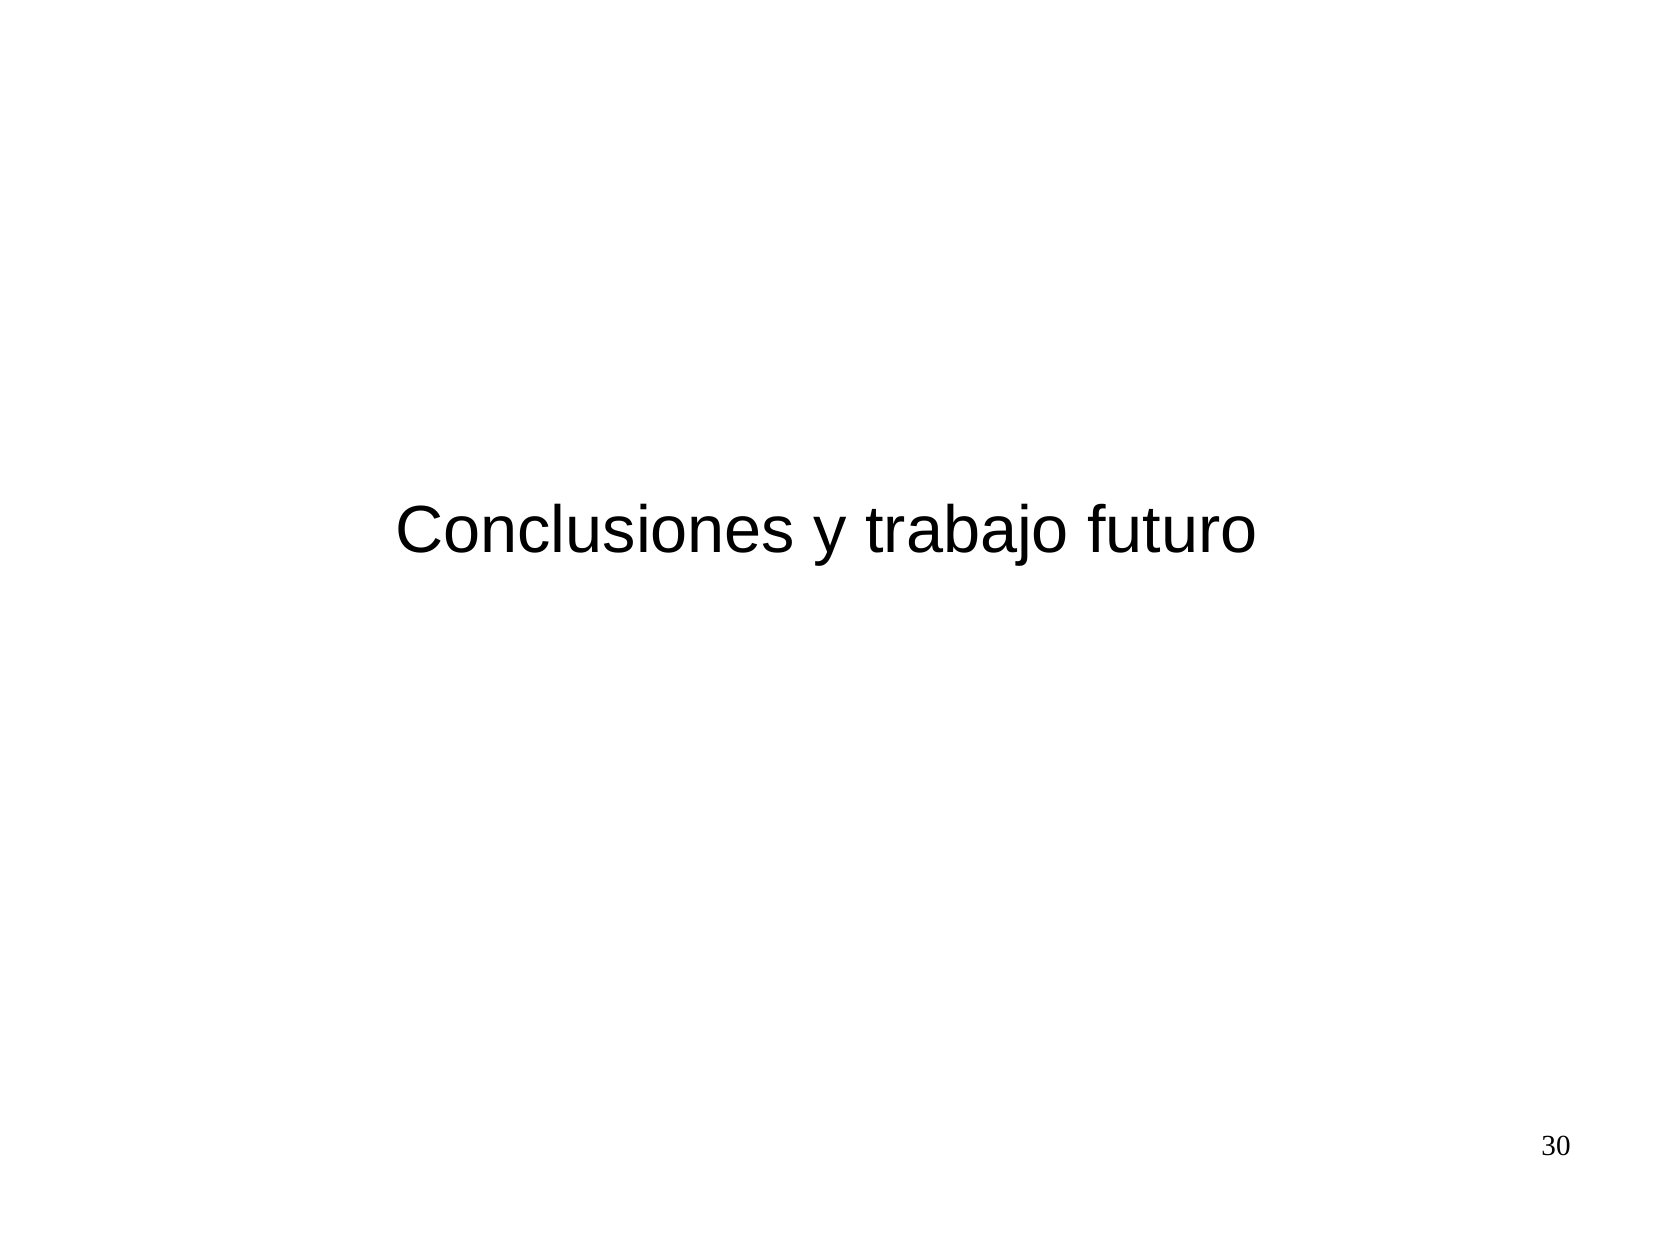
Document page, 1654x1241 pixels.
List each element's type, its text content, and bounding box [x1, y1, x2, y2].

subtitle Conclusiones y trabajo futuro [82, 49, 1571, 1010]
